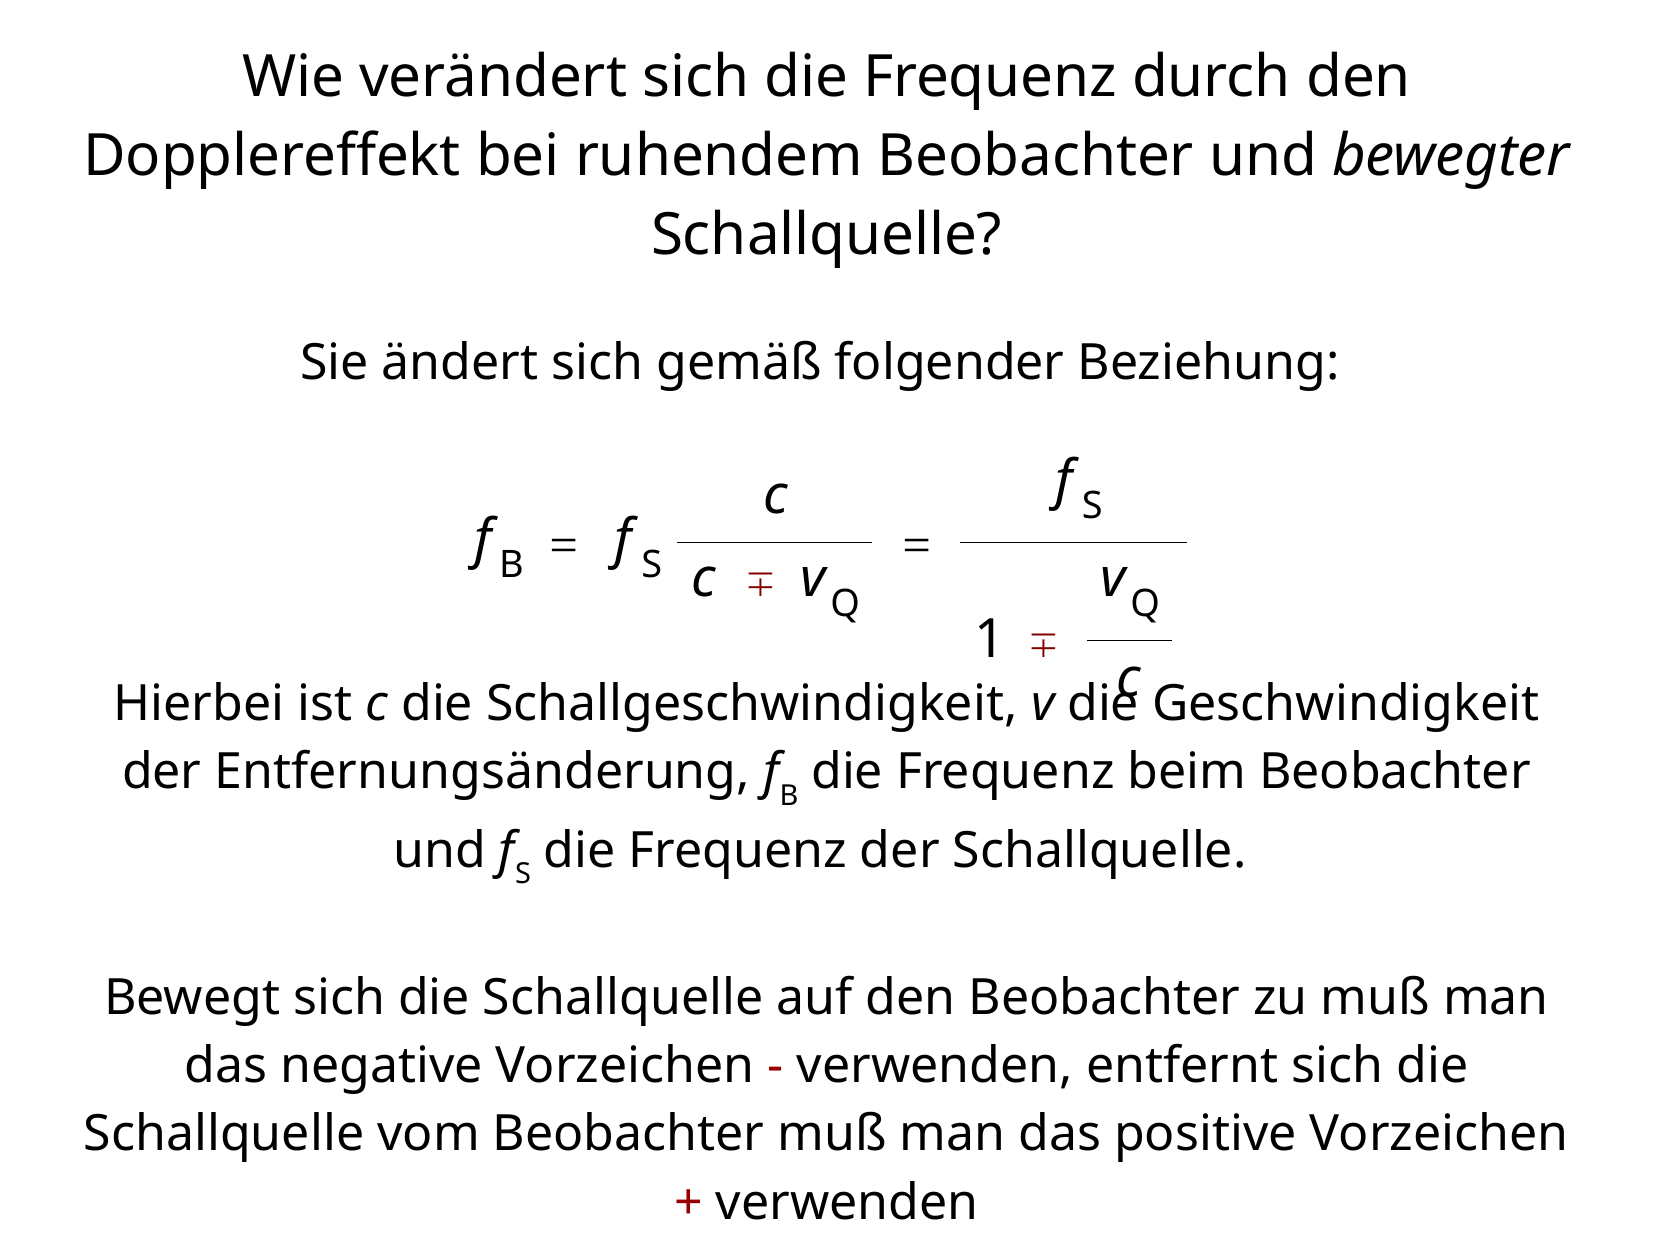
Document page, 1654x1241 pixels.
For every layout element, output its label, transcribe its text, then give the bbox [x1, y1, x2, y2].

title Wie verändert sich die Frequenz durch den Dopplereffekt bei ruhendem Beobachter und bewegter Schallquelle? [82, 49, 1571, 257]
chart [456, 446, 1197, 711]
subtitle Sie ändert sich gemäß folgender Beziehung: Hierbei ist c die Schallgeschwindigkeit, v die Geschwindigkeit der Entfernungsänderung, fB die Frequenz beim Beobachter und fS die Frequenz der Schallquelle. Bewegt sich die Schallquelle auf den Beobachter zu muß man das negative Vorzeichen - verwenden, entfernt sich die Schallquelle vom Beobachter muß man das positive Vorzeichen + verwenden [82, 376, 1571, 1183]
